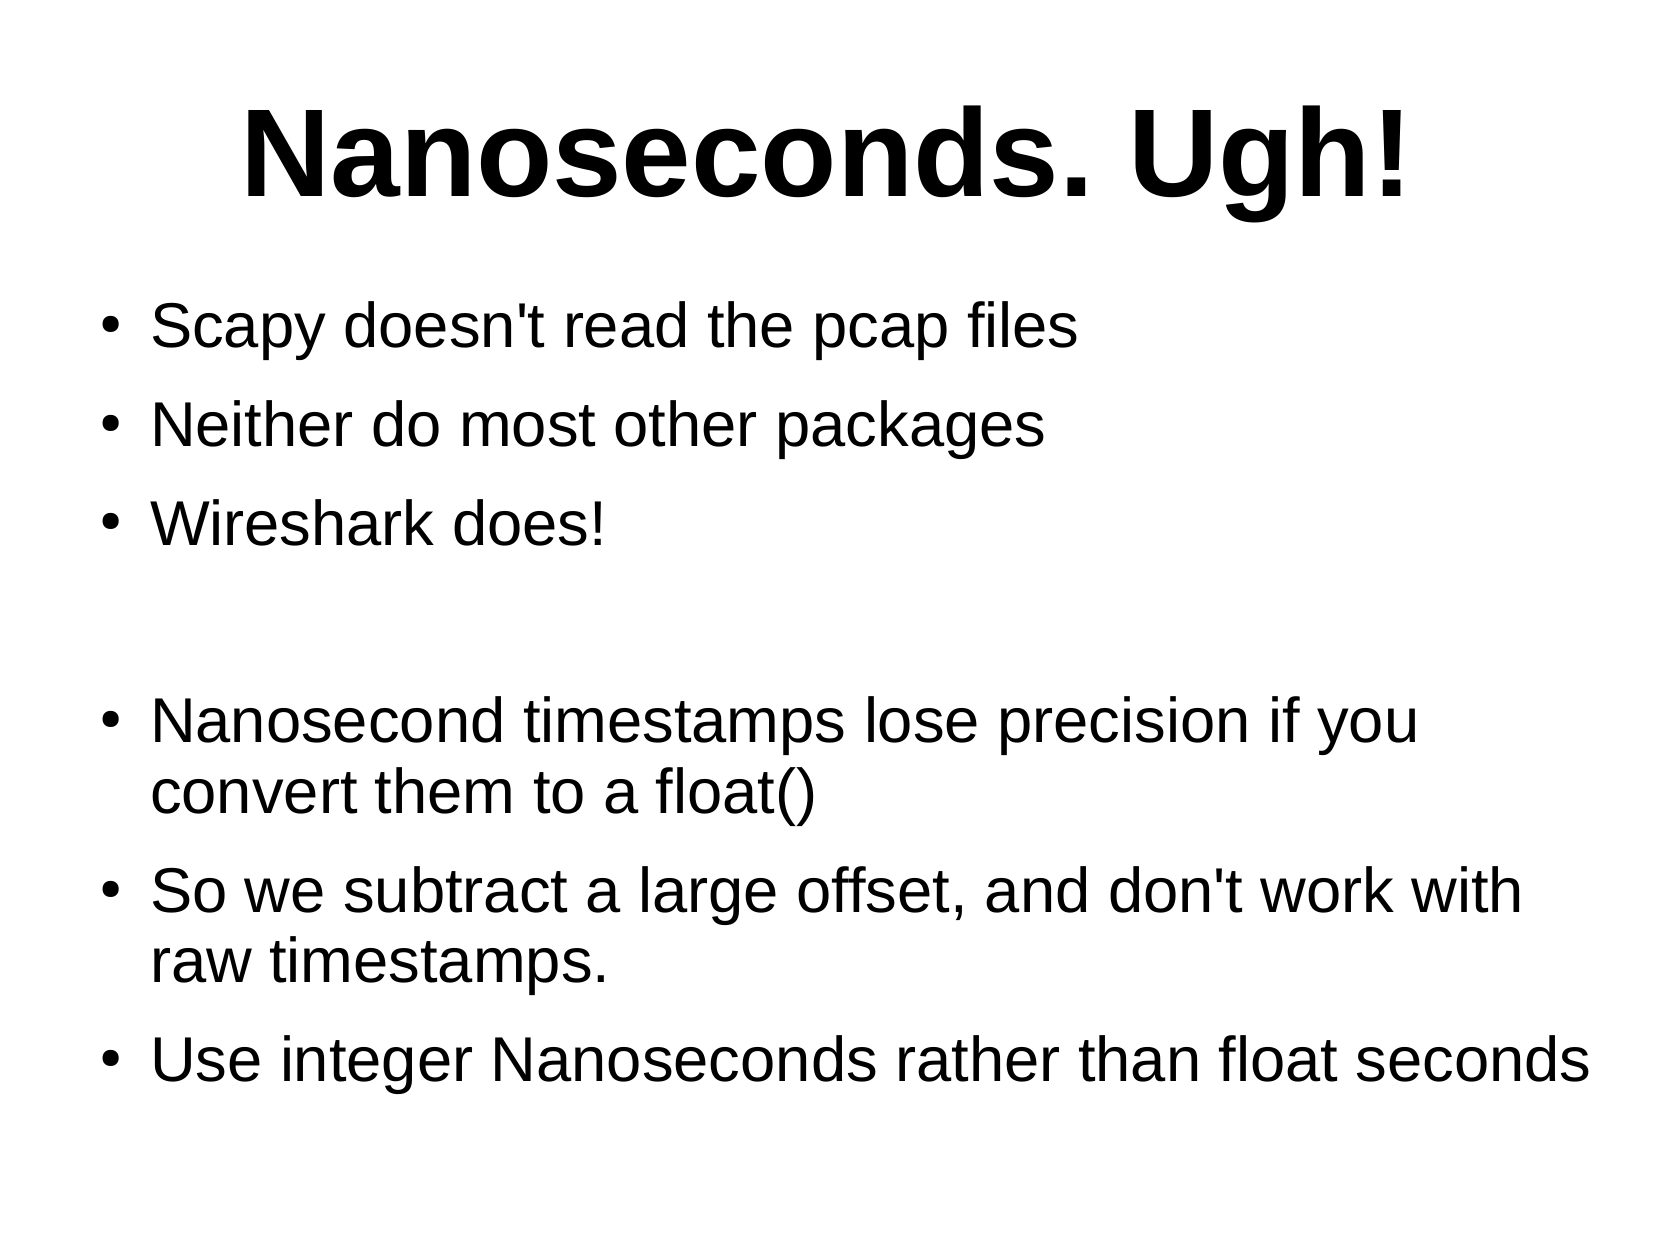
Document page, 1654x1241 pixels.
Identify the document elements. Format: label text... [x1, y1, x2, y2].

list Scapy doesn't read the pcap files Neither do most other packages Wireshark does! Nanosecond timestamps lose precision if you convert them to a float() So we subtract a large offset, and don't work with raw timestamps. Use integer Nanoseconds rather than float seconds [82, 290, 1606, 1111]
title Nanoseconds. Ugh! [82, 49, 1571, 257]
